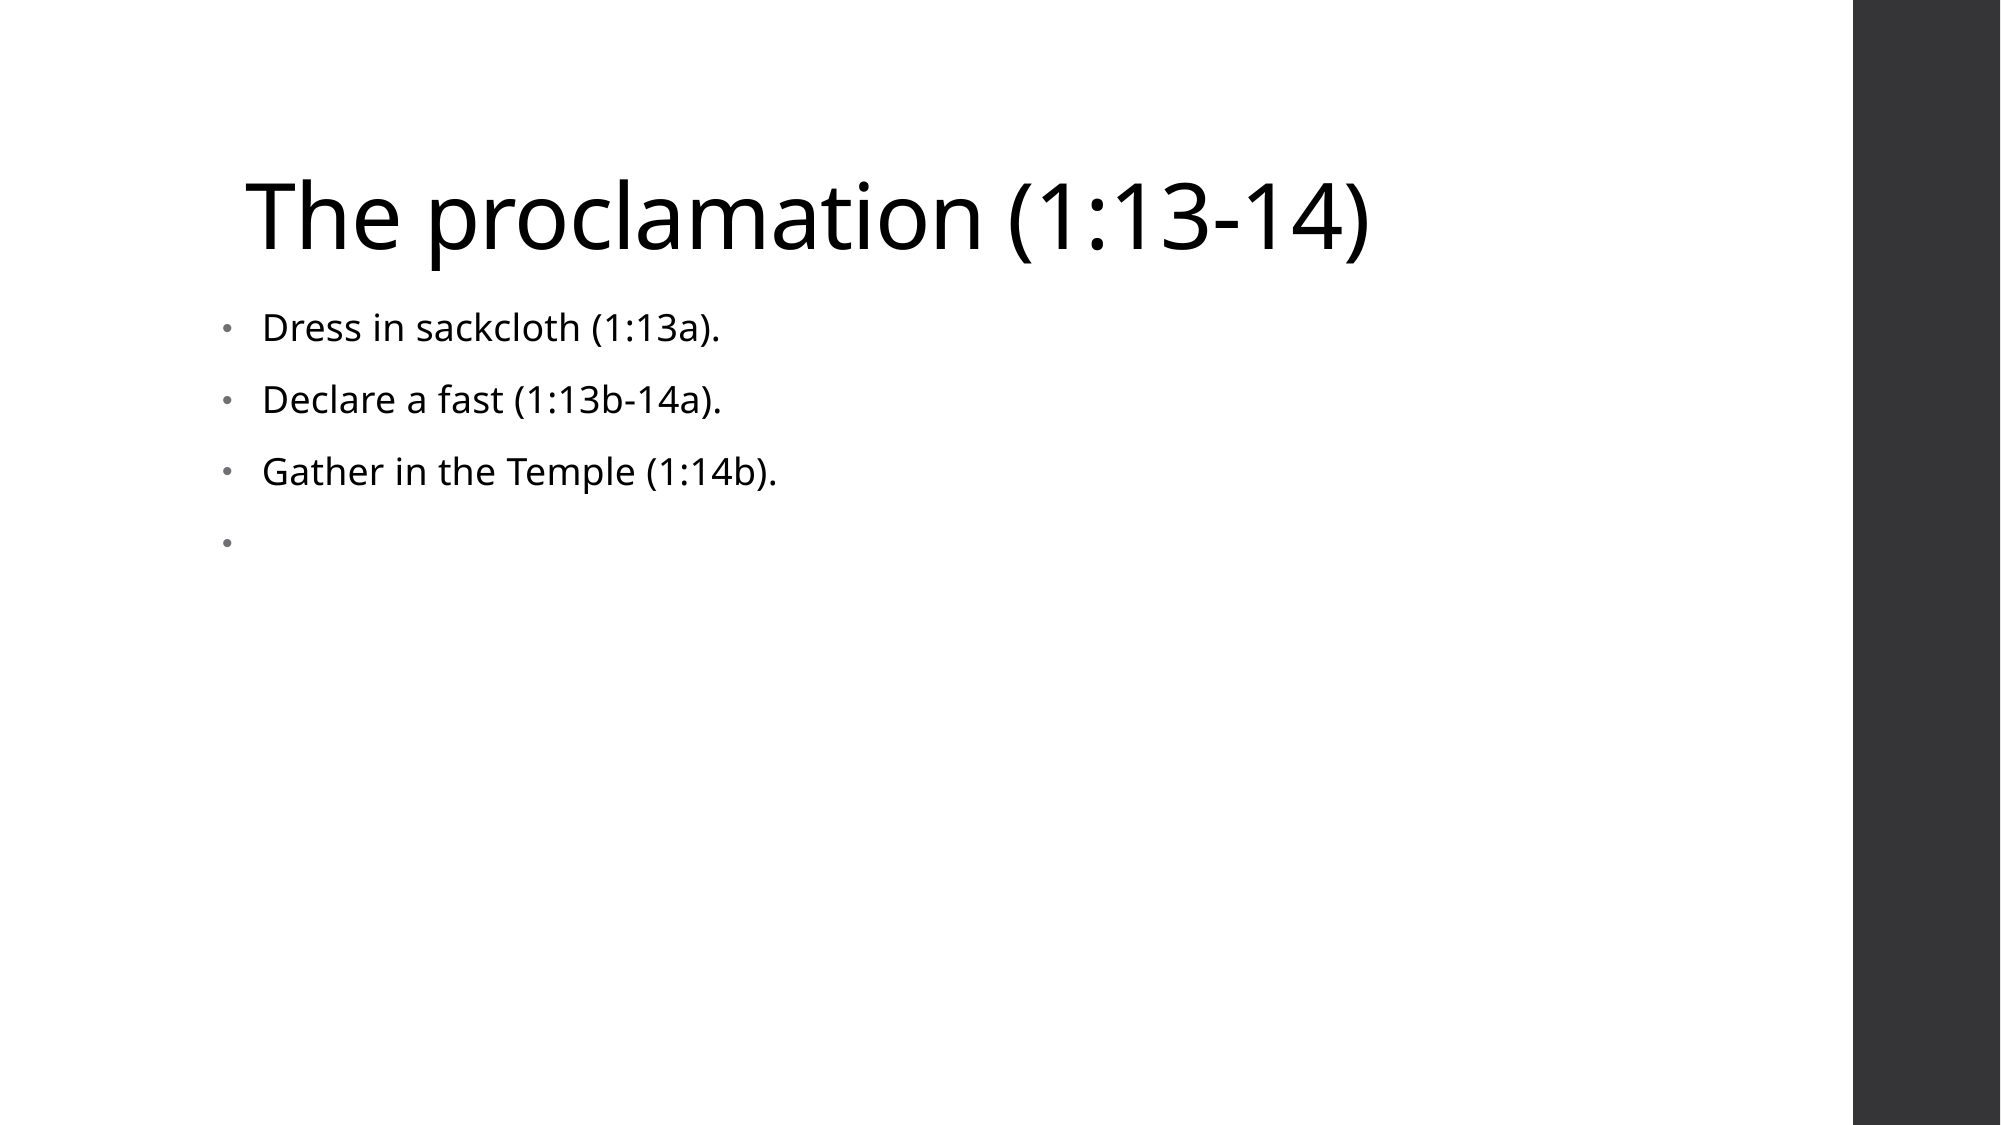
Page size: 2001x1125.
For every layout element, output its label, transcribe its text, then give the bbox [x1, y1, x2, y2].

title The proclamation (1:13-14) [206, 60, 1797, 278]
list Dress in sackcloth (1:13a). Declare a fast (1:13b-14a). Gather in the Temple (1:14b). [206, 299, 1617, 1014]
